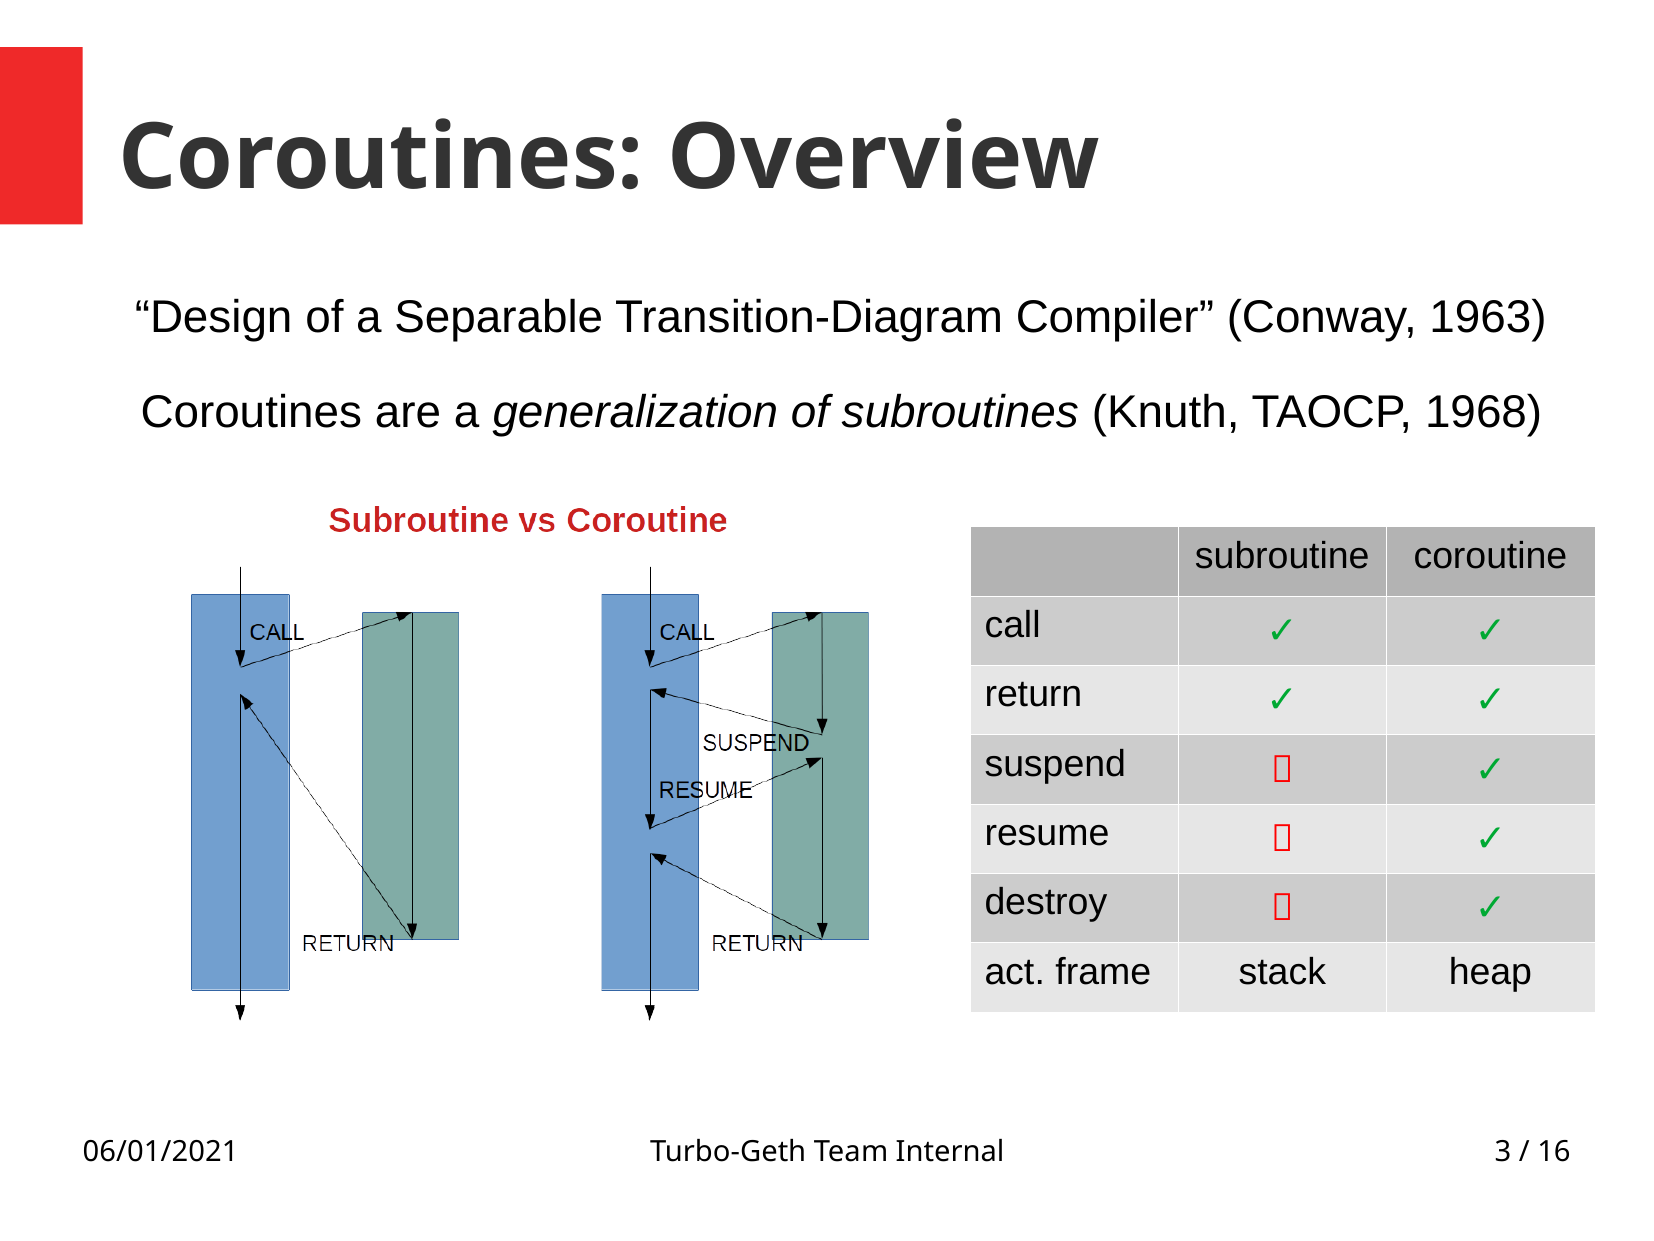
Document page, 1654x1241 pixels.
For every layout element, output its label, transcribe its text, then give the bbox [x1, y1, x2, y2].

text_box Coroutines are a generalization of subroutines (Knuth, TAOCP, 1968) [125, 378, 1581, 461]
table_cell resume [971, 805, 1178, 873]
table_cell suspend [971, 735, 1178, 804]
table_header coroutine [1387, 527, 1595, 596]
title Coroutines: Overview [118, 49, 1571, 257]
table_cell ✓ [1387, 735, 1595, 804]
table_header [971, 527, 1178, 596]
table_cell ✓ [1179, 666, 1386, 734]
table_header subroutine [1179, 527, 1386, 596]
table_cell ✓ [1387, 666, 1595, 734]
table_cell ✓ [1387, 805, 1595, 873]
table_cell ✓ [1387, 874, 1595, 942]
table_cell stack [1179, 943, 1386, 1012]
table_cell ❌ [1179, 735, 1386, 804]
table_cell act. frame [971, 943, 1178, 1012]
table_cell ❌ [1179, 805, 1386, 873]
table_cell destroy [971, 874, 1178, 942]
table_cell return [971, 666, 1178, 734]
table_cell call [971, 597, 1178, 665]
picture [191, 506, 869, 1021]
table_cell ❌ [1179, 874, 1386, 942]
table_cell heap [1387, 943, 1595, 1012]
table_cell ✓ [1179, 597, 1386, 665]
text_box “Design of a Separable Transition-Diagram Compiler” (Conway, 1963) [120, 283, 1576, 367]
table_cell ✓ [1387, 597, 1595, 665]
